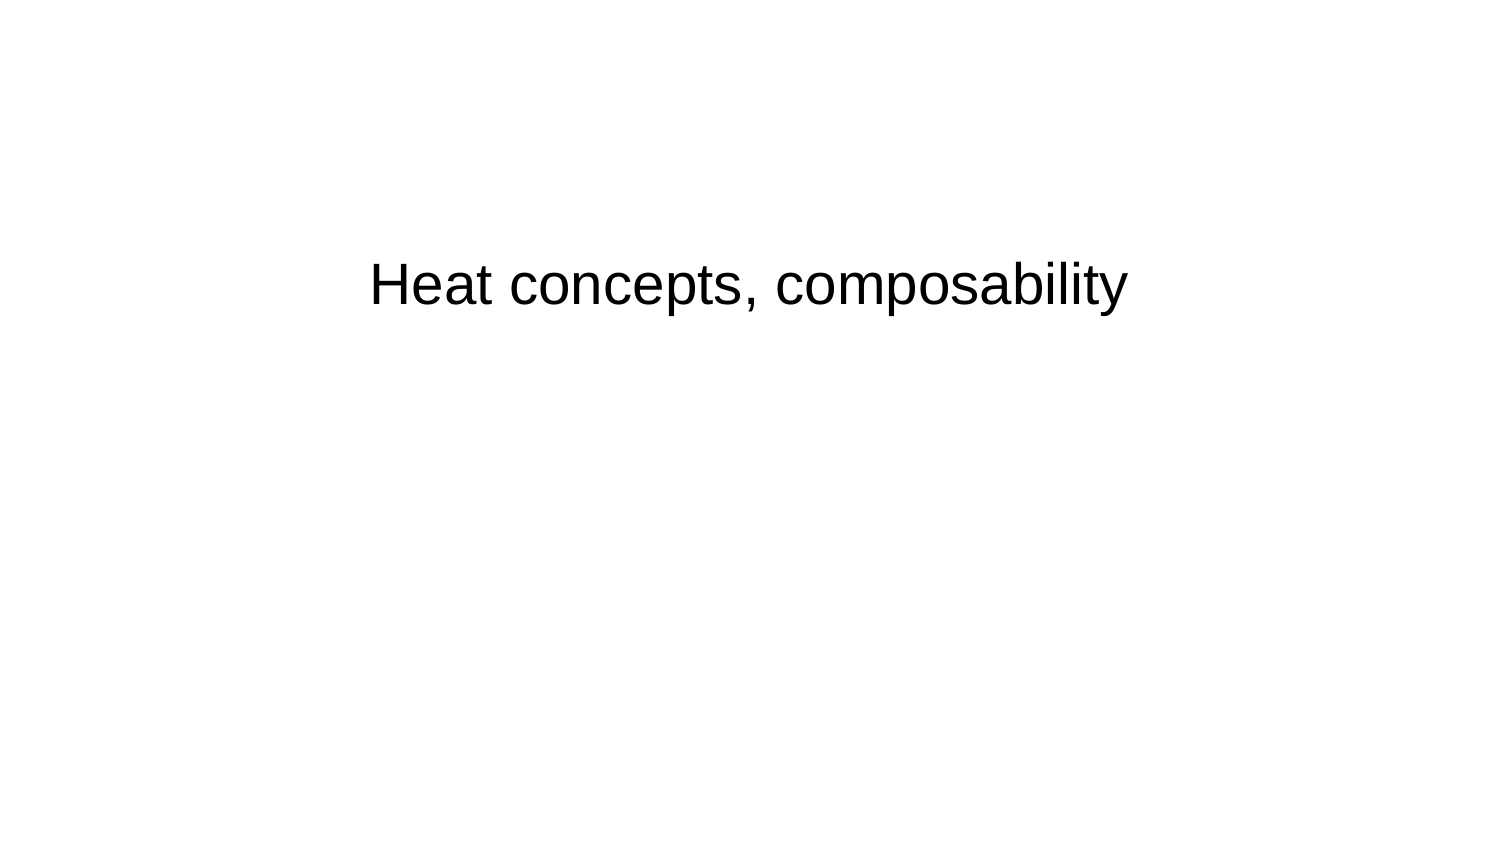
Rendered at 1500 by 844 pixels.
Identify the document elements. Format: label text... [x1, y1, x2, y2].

title Heat concepts, composability [75, 230, 1425, 372]
